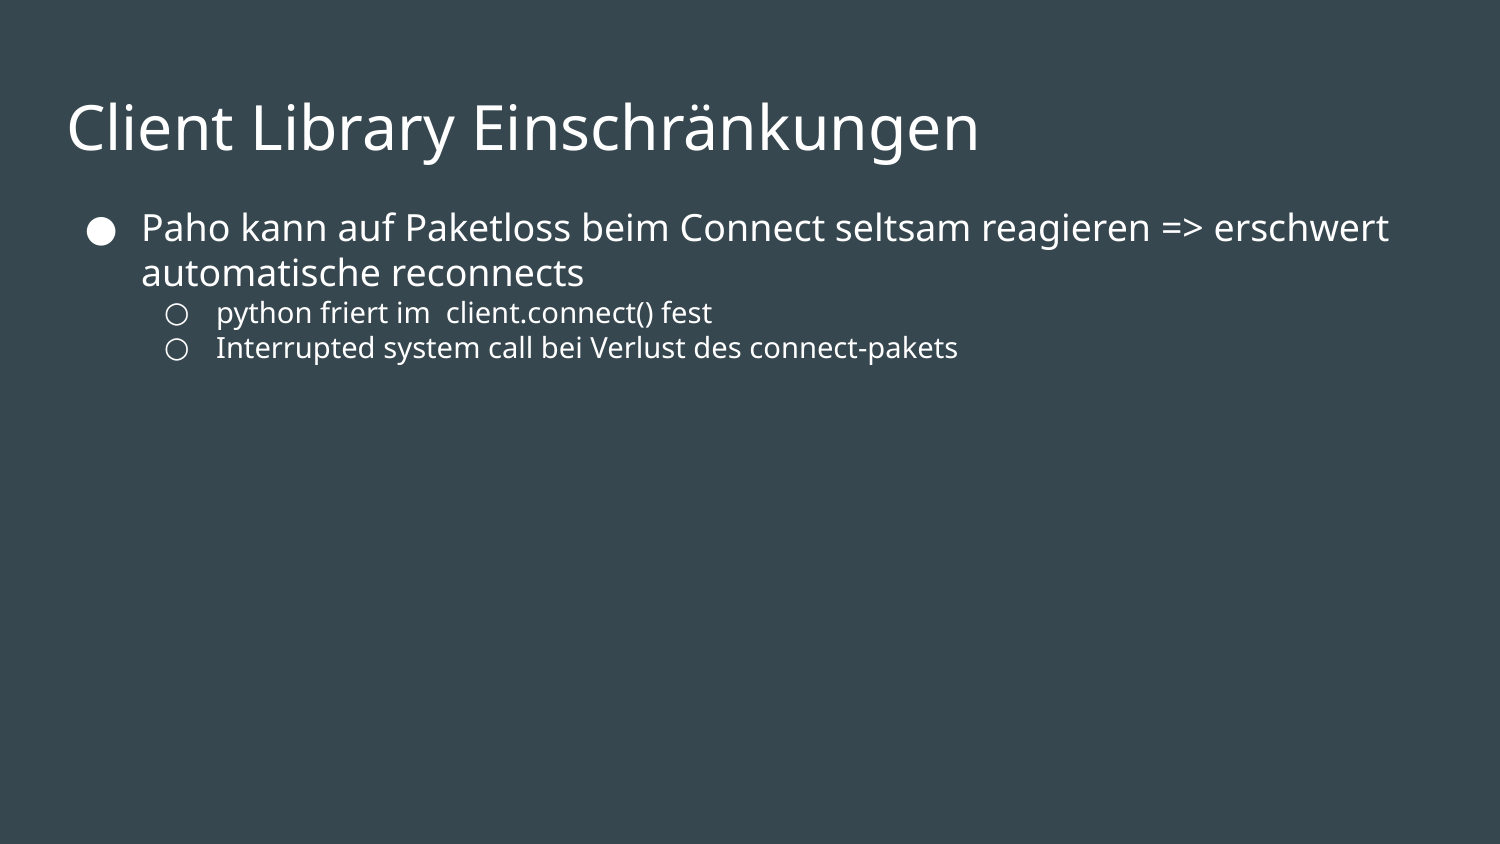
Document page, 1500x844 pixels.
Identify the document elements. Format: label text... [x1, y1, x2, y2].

title Client Library Einschränkungen [51, 72, 1449, 167]
list Paho kann auf Paketloss beim Connect seltsam reagieren => erschwert automatische reconnects python friert im client.connect() fest Interrupted system call bei Verlust des connect-pakets [51, 189, 1449, 750]
